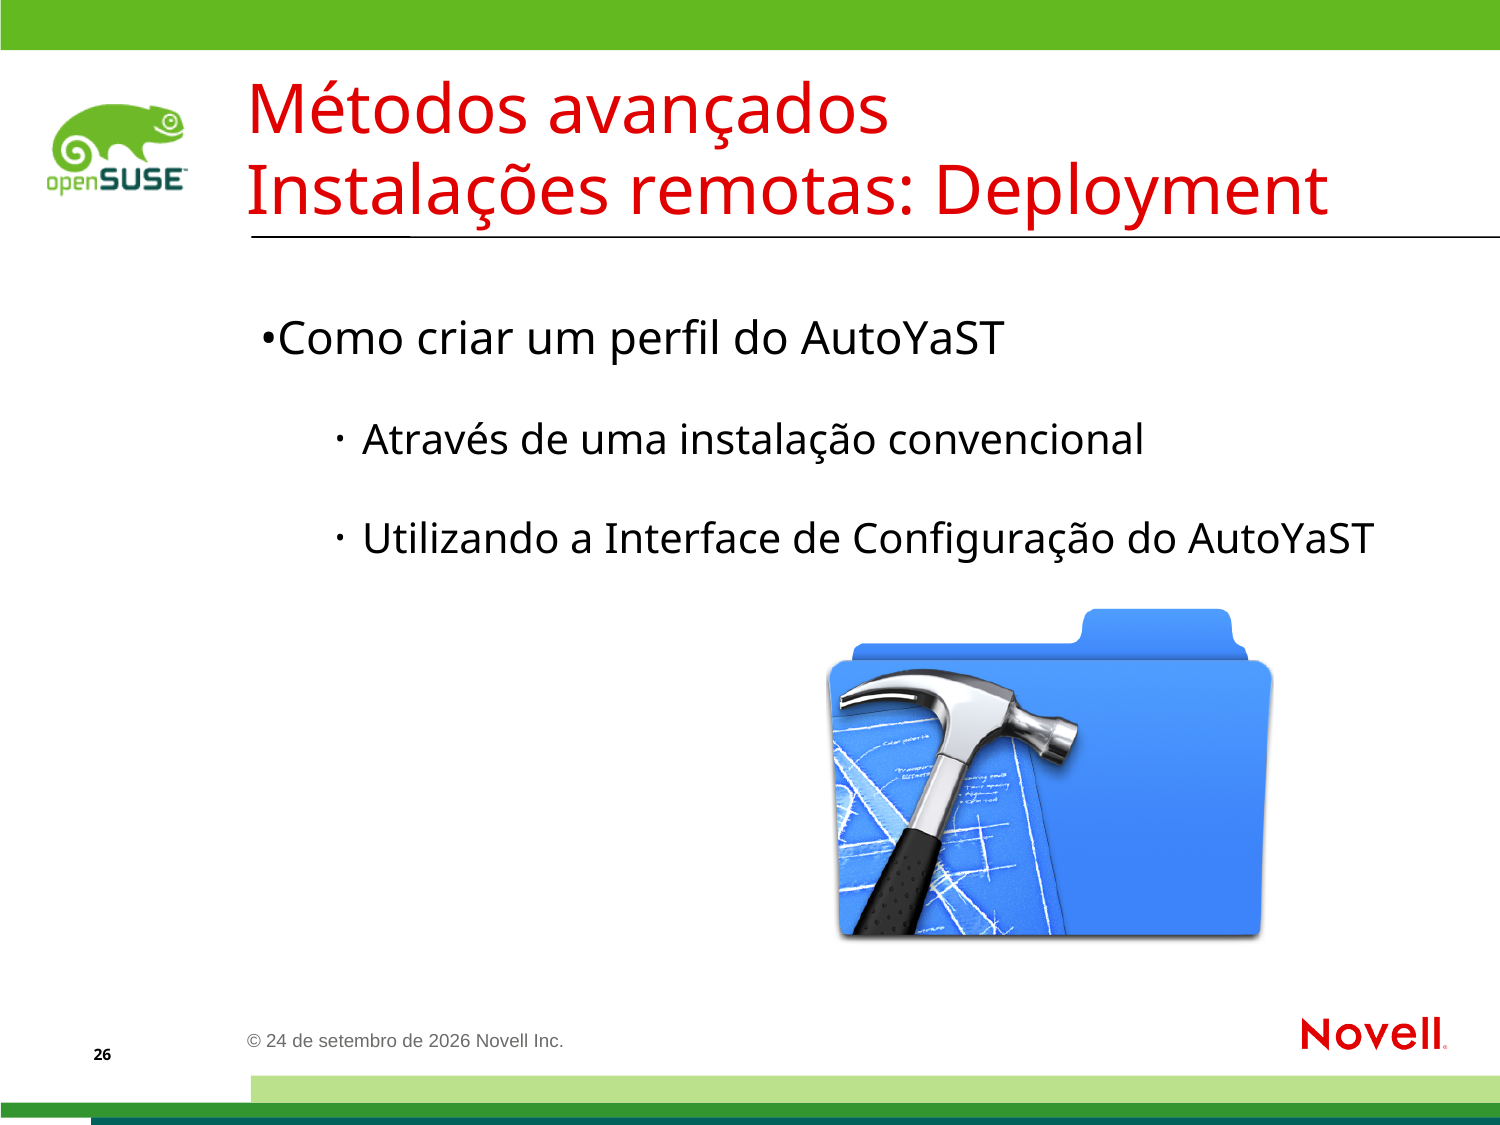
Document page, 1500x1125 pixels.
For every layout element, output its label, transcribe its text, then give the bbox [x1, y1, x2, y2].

list Como criar um perfil do AutoYaST Através de uma instalação convencional Utilizando a Interface de Configuração do AutoYaST [245, 267, 1458, 1026]
title Métodos avançados Instalações remotas: Deployment [246, 60, 1409, 239]
picture [47, 104, 188, 197]
picture [826, 542, 1274, 990]
picture [1295, 1026, 1453, 1056]
